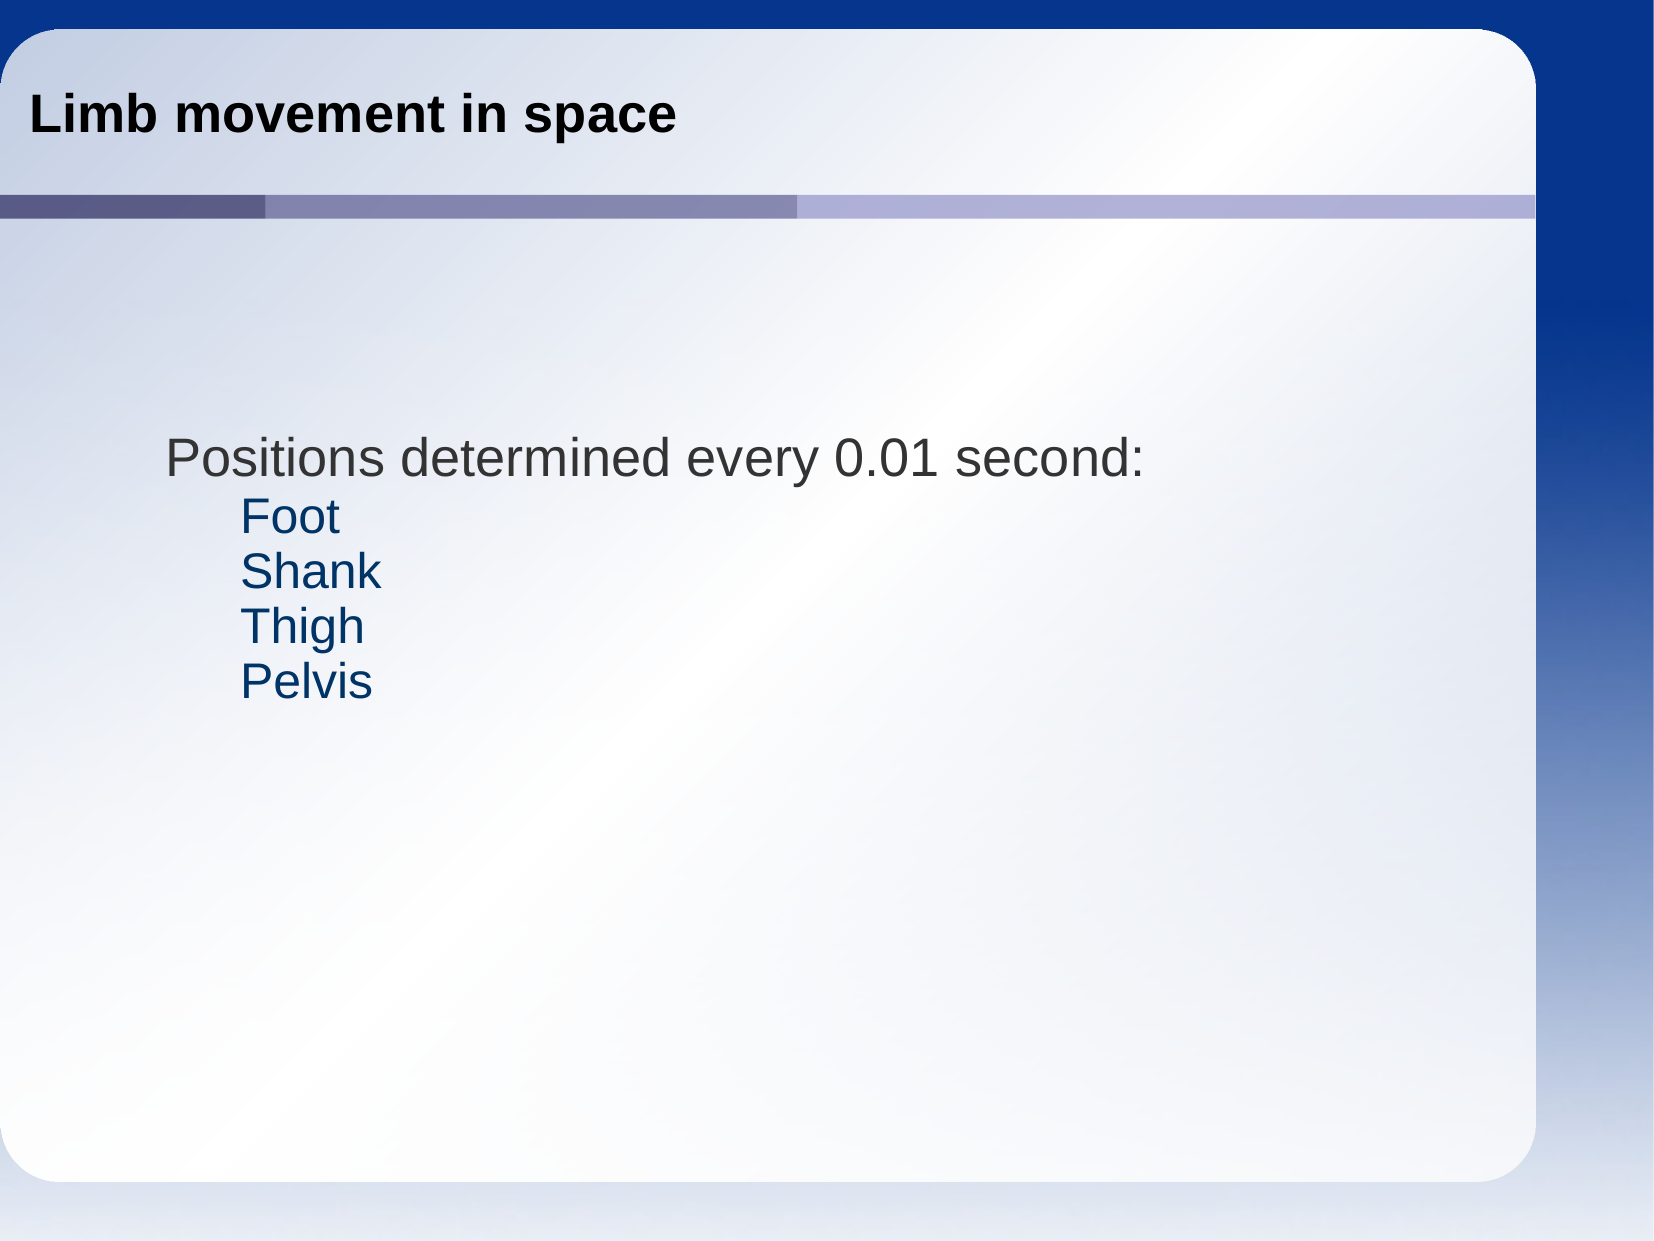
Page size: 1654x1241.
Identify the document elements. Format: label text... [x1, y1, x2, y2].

list Positions determined every 0.01 second: Foot Shank Thigh Pelvis [165, 427, 1611, 1102]
picture [0, 0, 1654, 1241]
title Limb movement in space [29, 49, 1506, 178]
